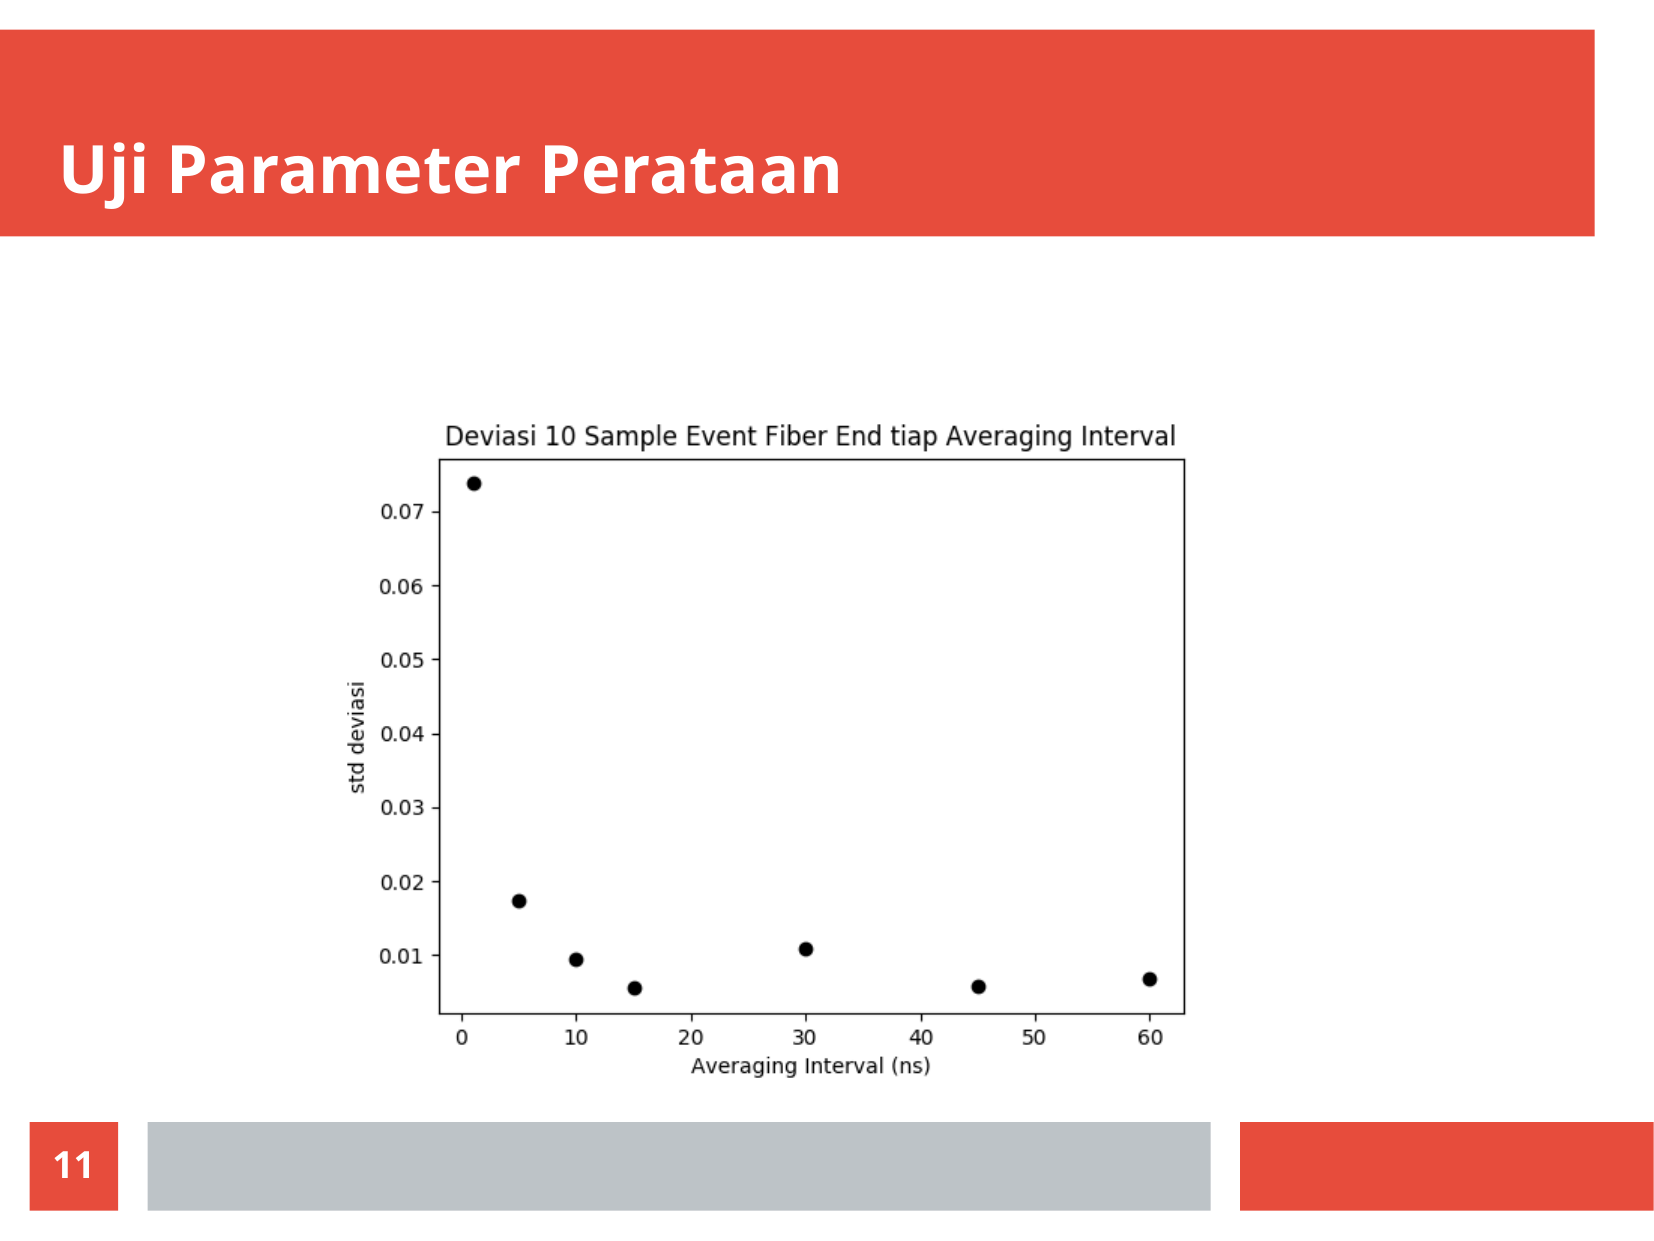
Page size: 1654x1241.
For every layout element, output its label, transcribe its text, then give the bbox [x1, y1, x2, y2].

text_box [29, 1122, 119, 1211]
picture [319, 372, 1280, 1093]
title Uji Parameter Perataan [59, 59, 1595, 207]
